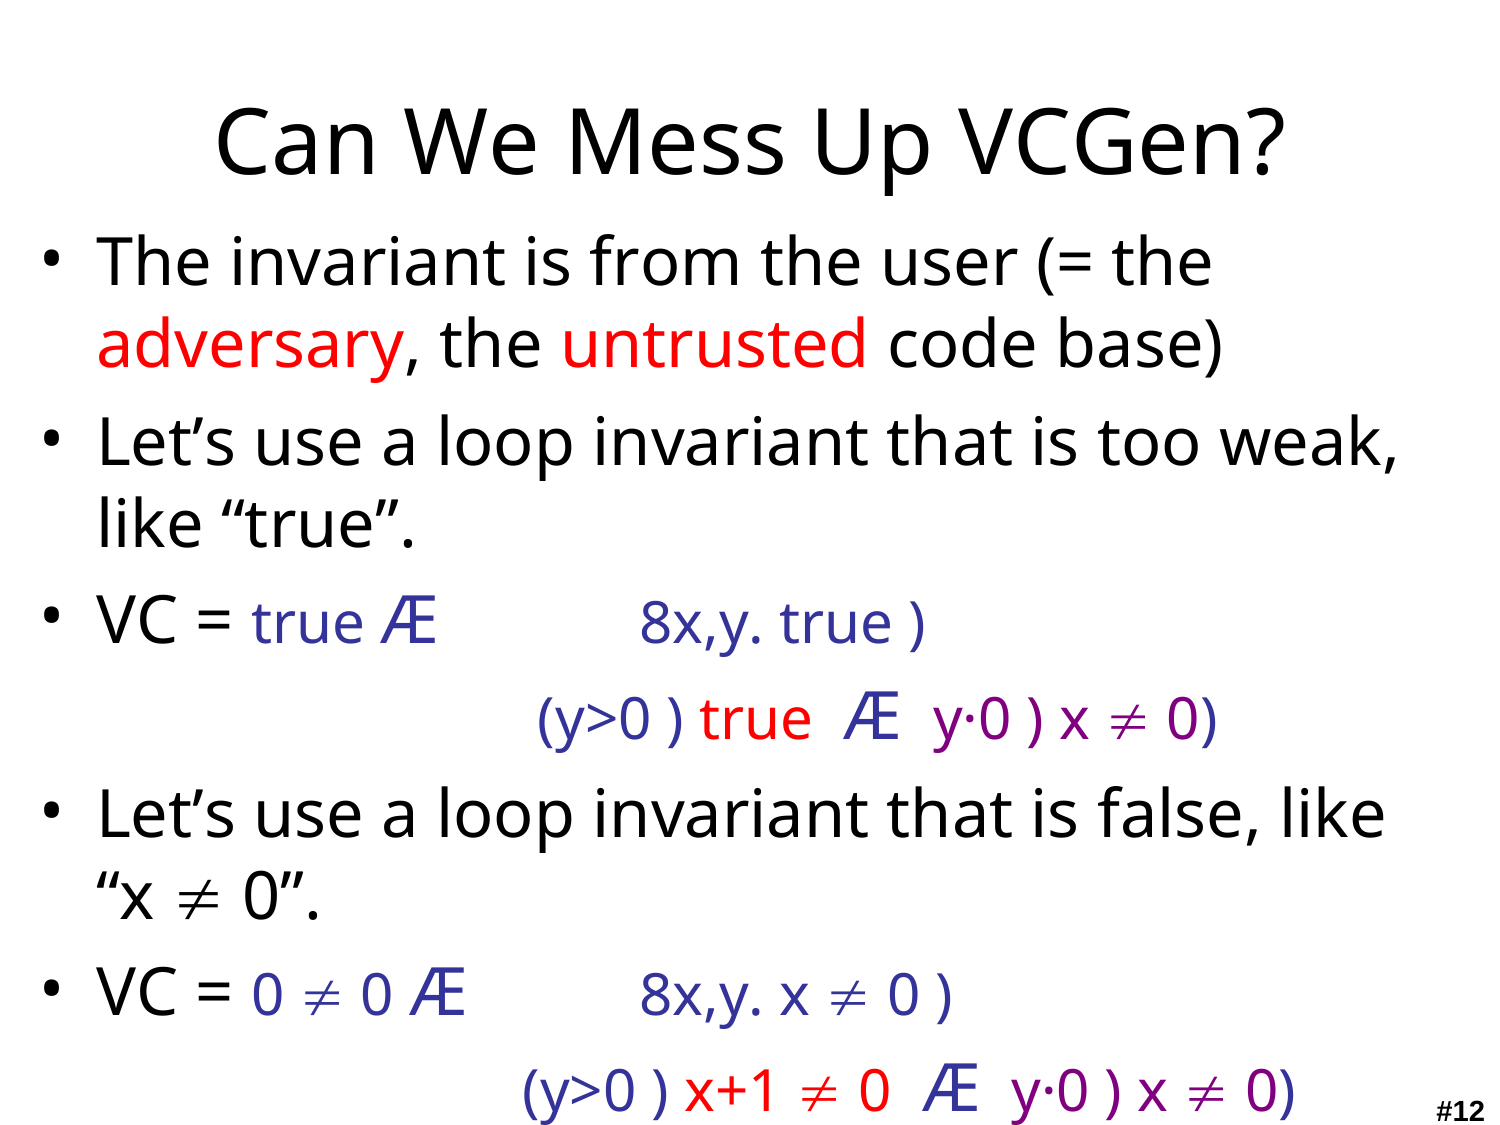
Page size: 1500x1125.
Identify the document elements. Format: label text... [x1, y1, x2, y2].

title Can We Mess Up VCGen? [24, 45, 1476, 212]
list The invariant is from the user (= the adversary, the untrusted code base) Let’s use a loop invariant that is too weak, like “true”. VC = true Æ 8x,y. true ) (y>0 ) true Æ y·0 ) x  0) Let’s use a loop invariant that is false, like “x  0”. VC = 0  0 Æ 8x,y. x  0 ) (y>0 ) x+1  0 Æ y·0 ) x  0) [24, 212, 1476, 1051]
